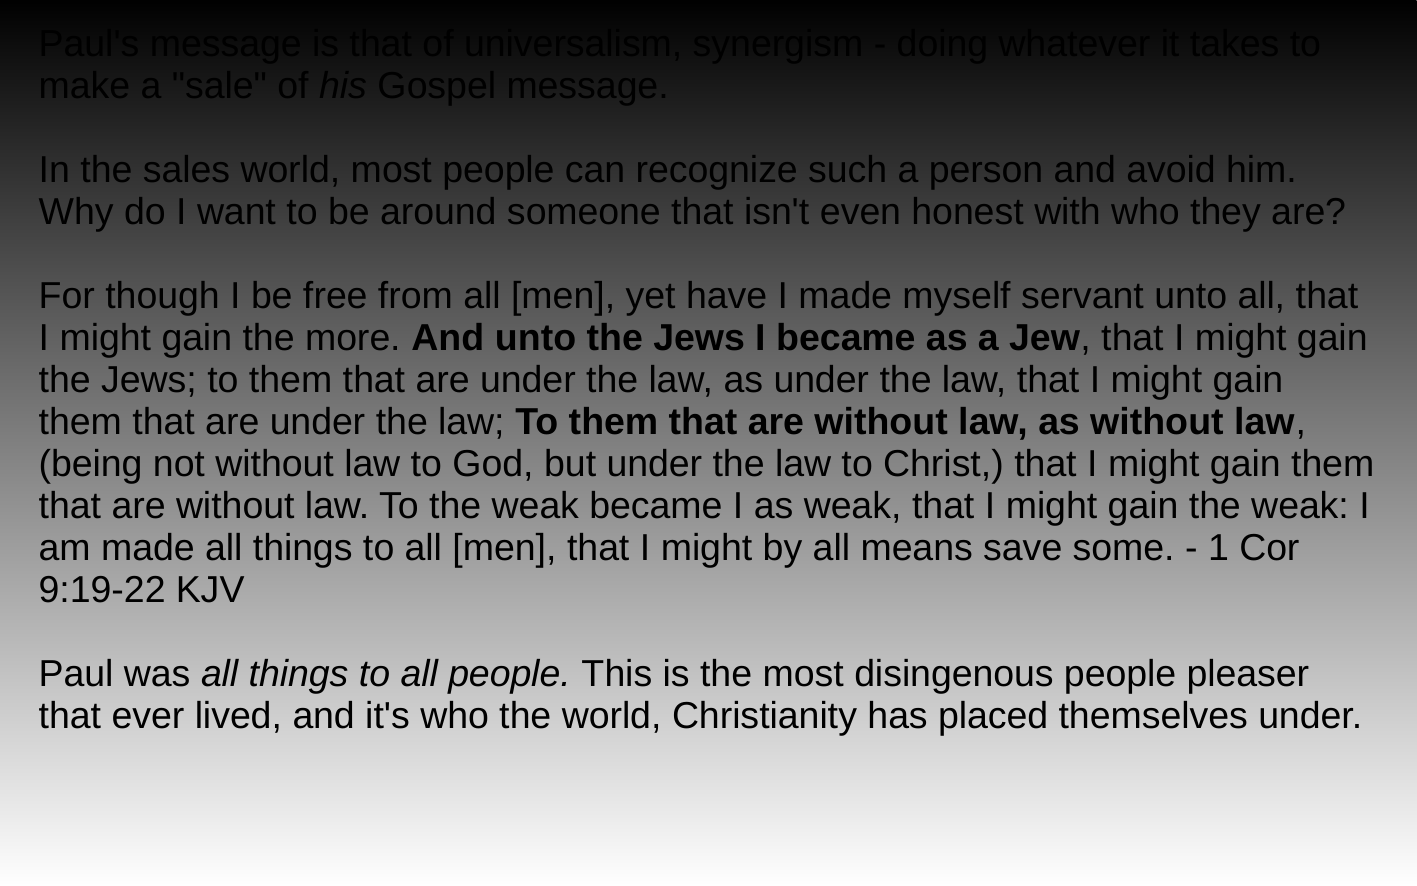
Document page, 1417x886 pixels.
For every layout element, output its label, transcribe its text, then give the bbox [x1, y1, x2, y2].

text_box Paul's message is that of universalism, synergism - doing whatever it takes to make a "sale" of his Gospel message. In the sales world, most people can recognize such a person and avoid him. Why do I want to be around someone that isn't even honest with who they are? For though I be free from all [men], yet have I made myself servant unto all, that I might gain the more. And unto the Jews I became as a Jew, that I might gain the Jews; to them that are under the law, as under the law, that I might gain them that are under the law; To them that are without law, as without law, (being not without law to God, but under the law to Christ,) that I might gain them that are without law. To the weak became I as weak, that I might gain the weak: I am made all things to all [men], that I might by all means save some. - 1 Cor 9:19-22 KJV Paul was all things to all people. This is the most disingenous people pleaser that ever lived, and it's who the world, Christianity has placed themselves under. [23, 15, 1391, 711]
